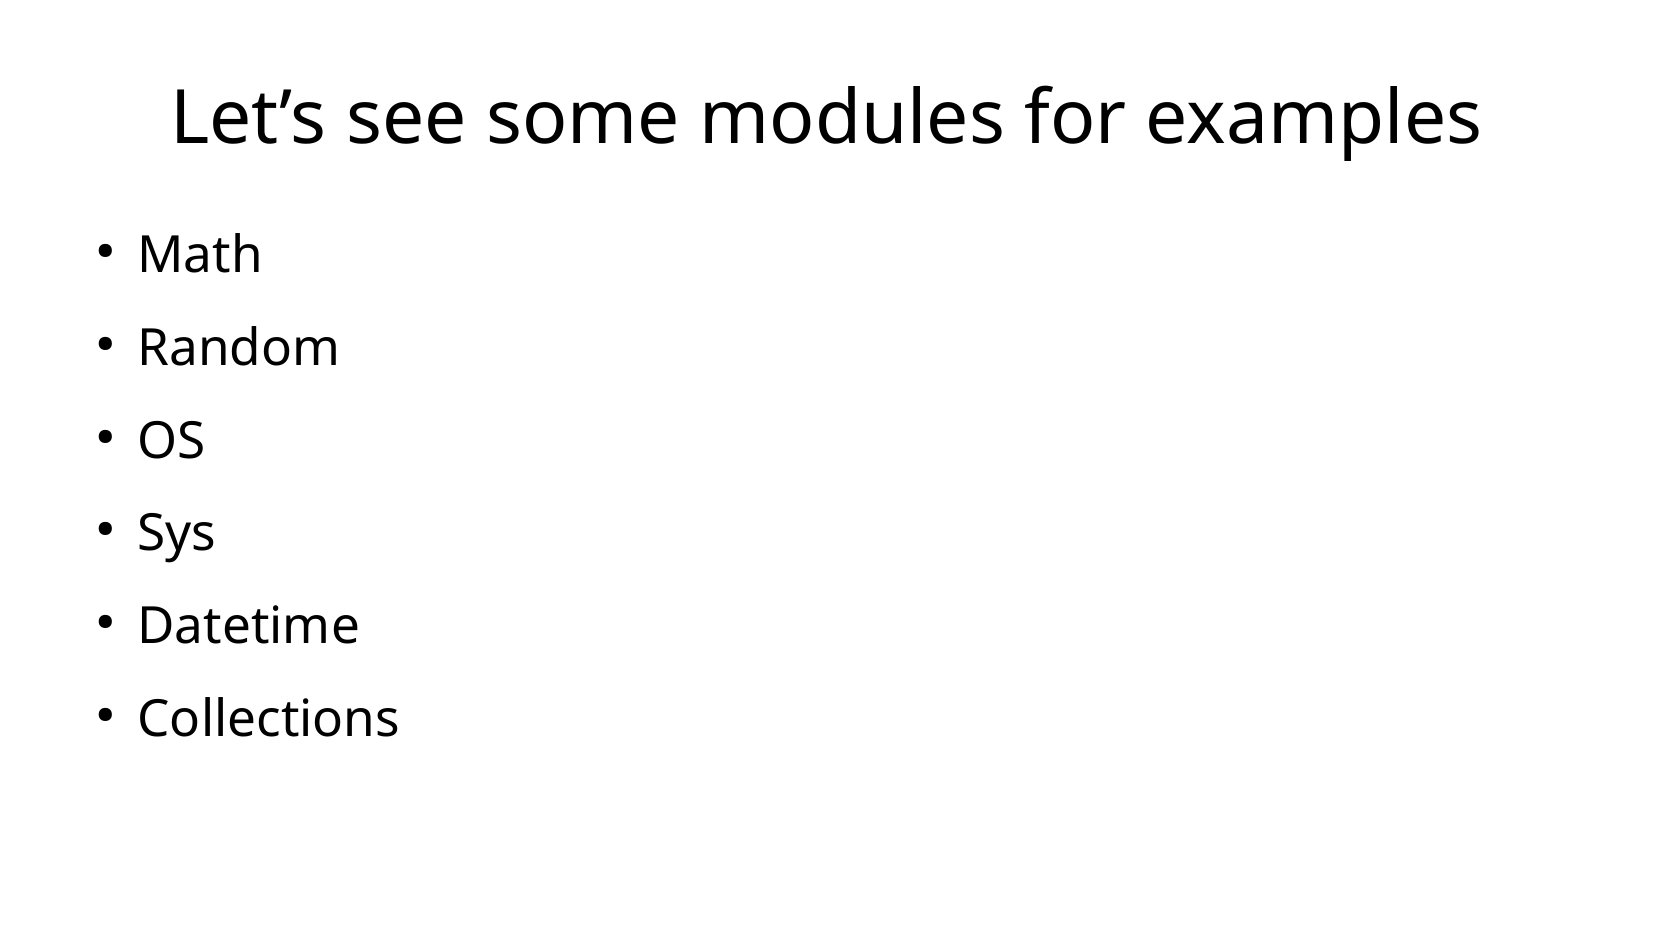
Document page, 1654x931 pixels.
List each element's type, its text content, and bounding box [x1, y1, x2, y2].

title Let’s see some modules for examples [82, 37, 1571, 193]
list Math Random OS Sys Datetime Collections [82, 217, 1571, 758]
